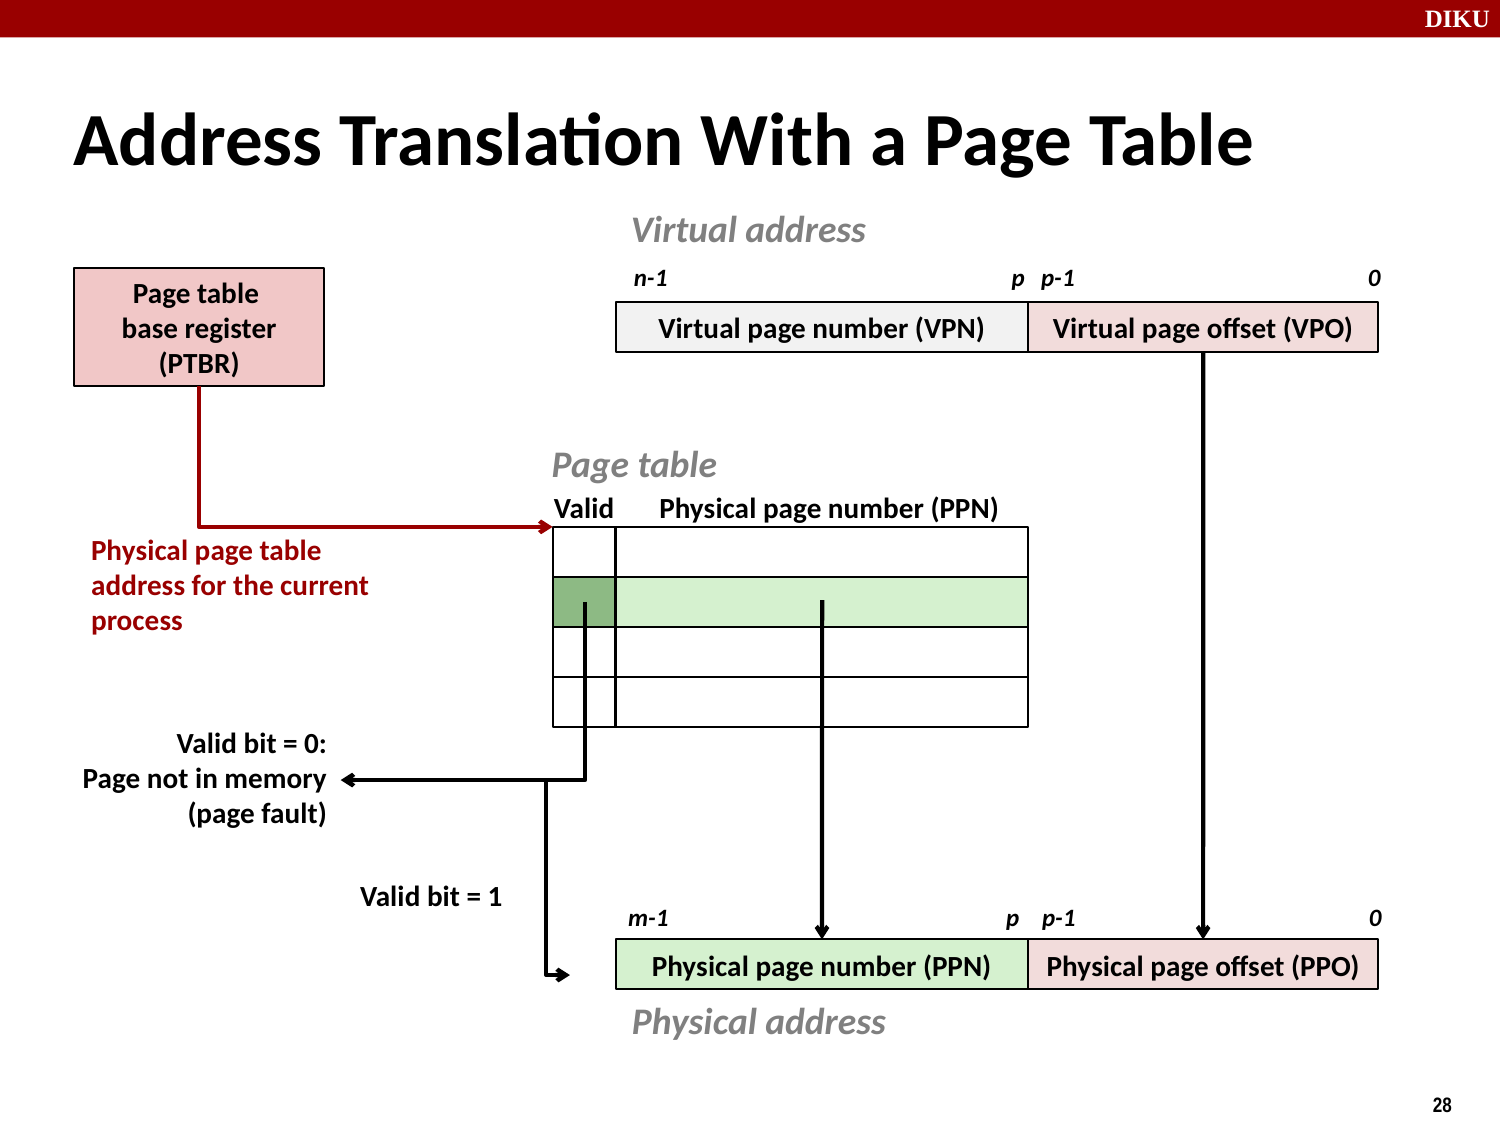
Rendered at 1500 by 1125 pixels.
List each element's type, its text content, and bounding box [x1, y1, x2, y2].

text_box [553, 576, 1028, 626]
text_box Virtual page offset (VPO) [1028, 301, 1378, 352]
text_box Page table base register (PTBR) [74, 267, 325, 386]
text_box Virtual address [616, 198, 882, 258]
text_box Valid bit = 1 [344, 870, 518, 920]
text_box Physical page number (PPN) [615, 939, 1028, 990]
text_box Valid [539, 493, 630, 532]
text_box Address Translation With a Page Table [58, 72, 1304, 198]
text_box n-1 [618, 254, 683, 300]
text_box p [996, 254, 1040, 300]
text_box Virtual page number (VPN) [615, 301, 1028, 352]
text_box Physical page offset (PPO) [1028, 939, 1378, 990]
text_box p-1 [1035, 894, 1091, 939]
text_box Physical page table address for the current process [76, 524, 385, 644]
text_box m-1 [613, 894, 684, 939]
text_box 0 [1354, 894, 1397, 939]
text_box Physical address [617, 989, 902, 1050]
text_box Page table [536, 433, 750, 493]
text_box Valid bit = 0: Page not in memory (page fault) [67, 717, 342, 837]
text_box p [991, 894, 1035, 939]
text_box 0 [1353, 254, 1396, 300]
text_box p-1 [1040, 254, 1090, 300]
text_box Physical page number (PPN) [644, 482, 1014, 533]
